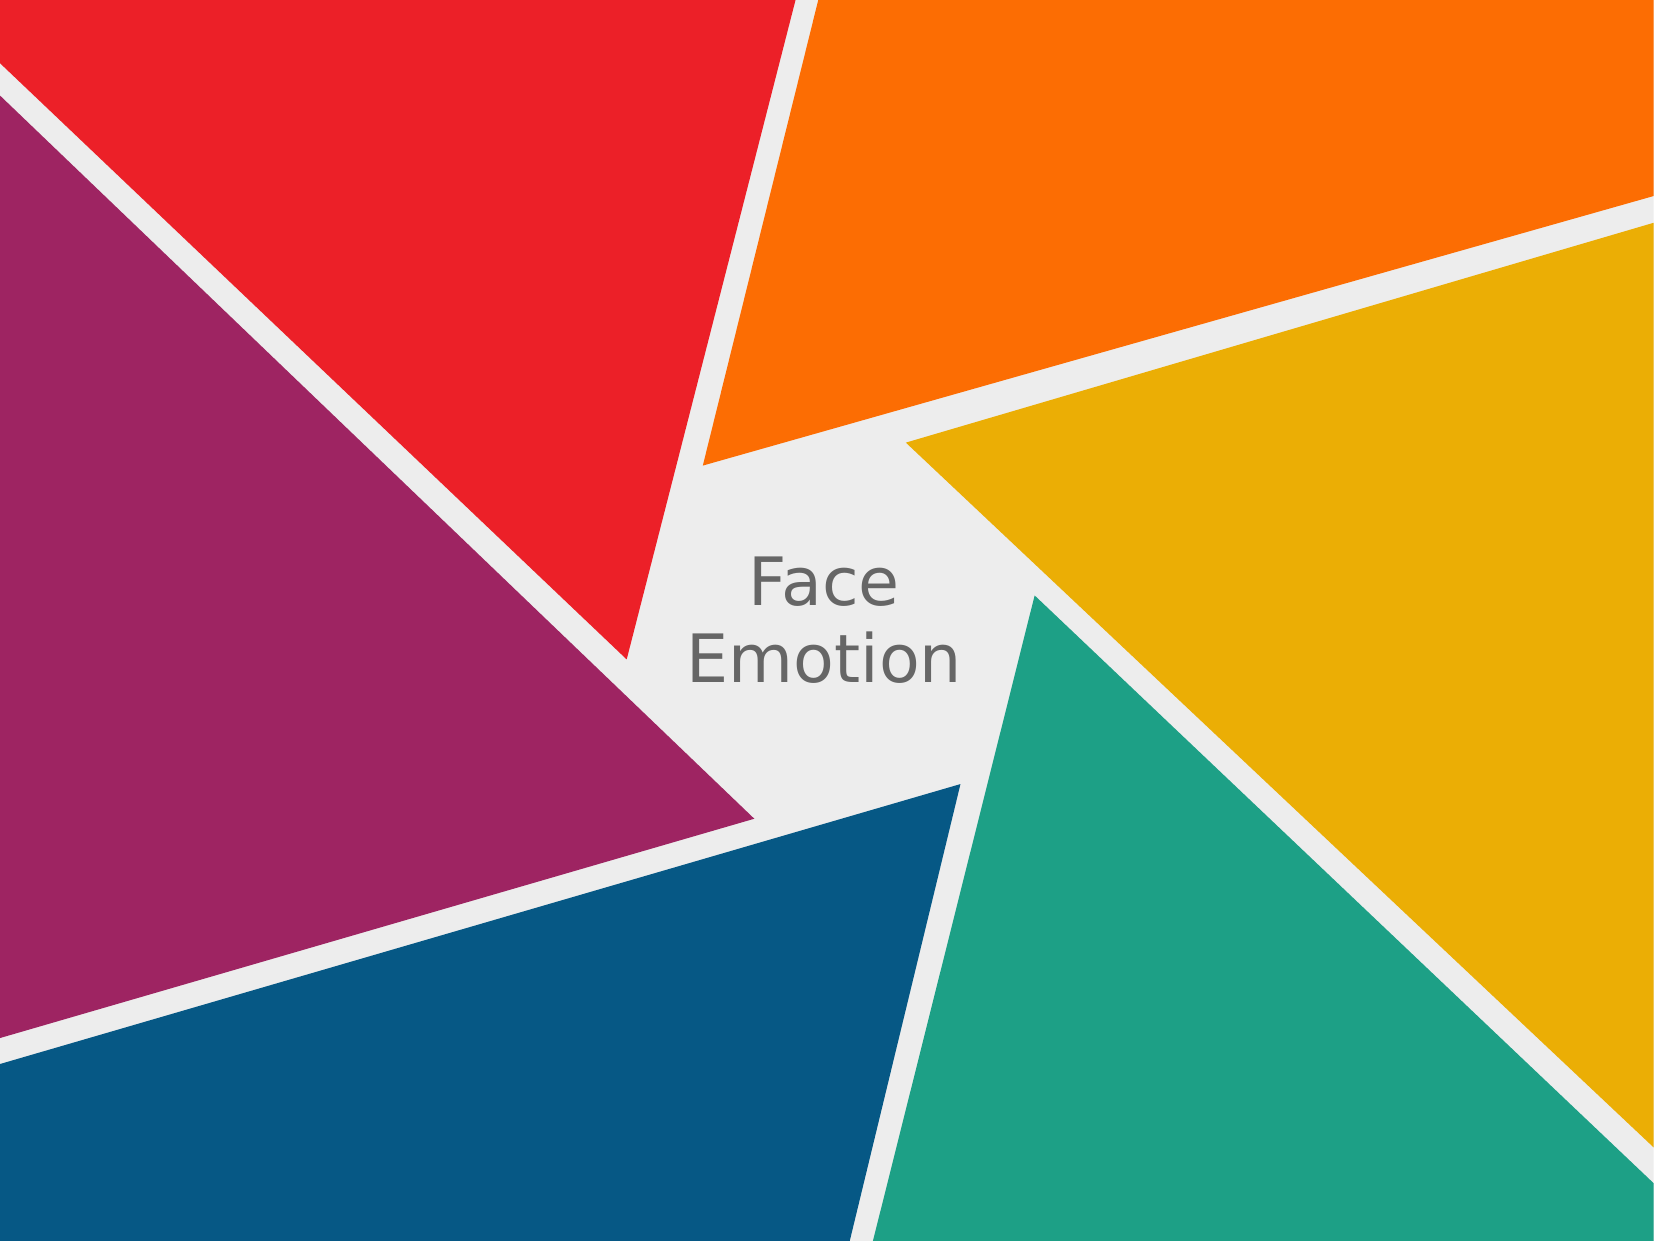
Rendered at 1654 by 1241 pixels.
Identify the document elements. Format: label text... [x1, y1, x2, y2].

subtitle Face Emotion [614, 417, 1035, 824]
